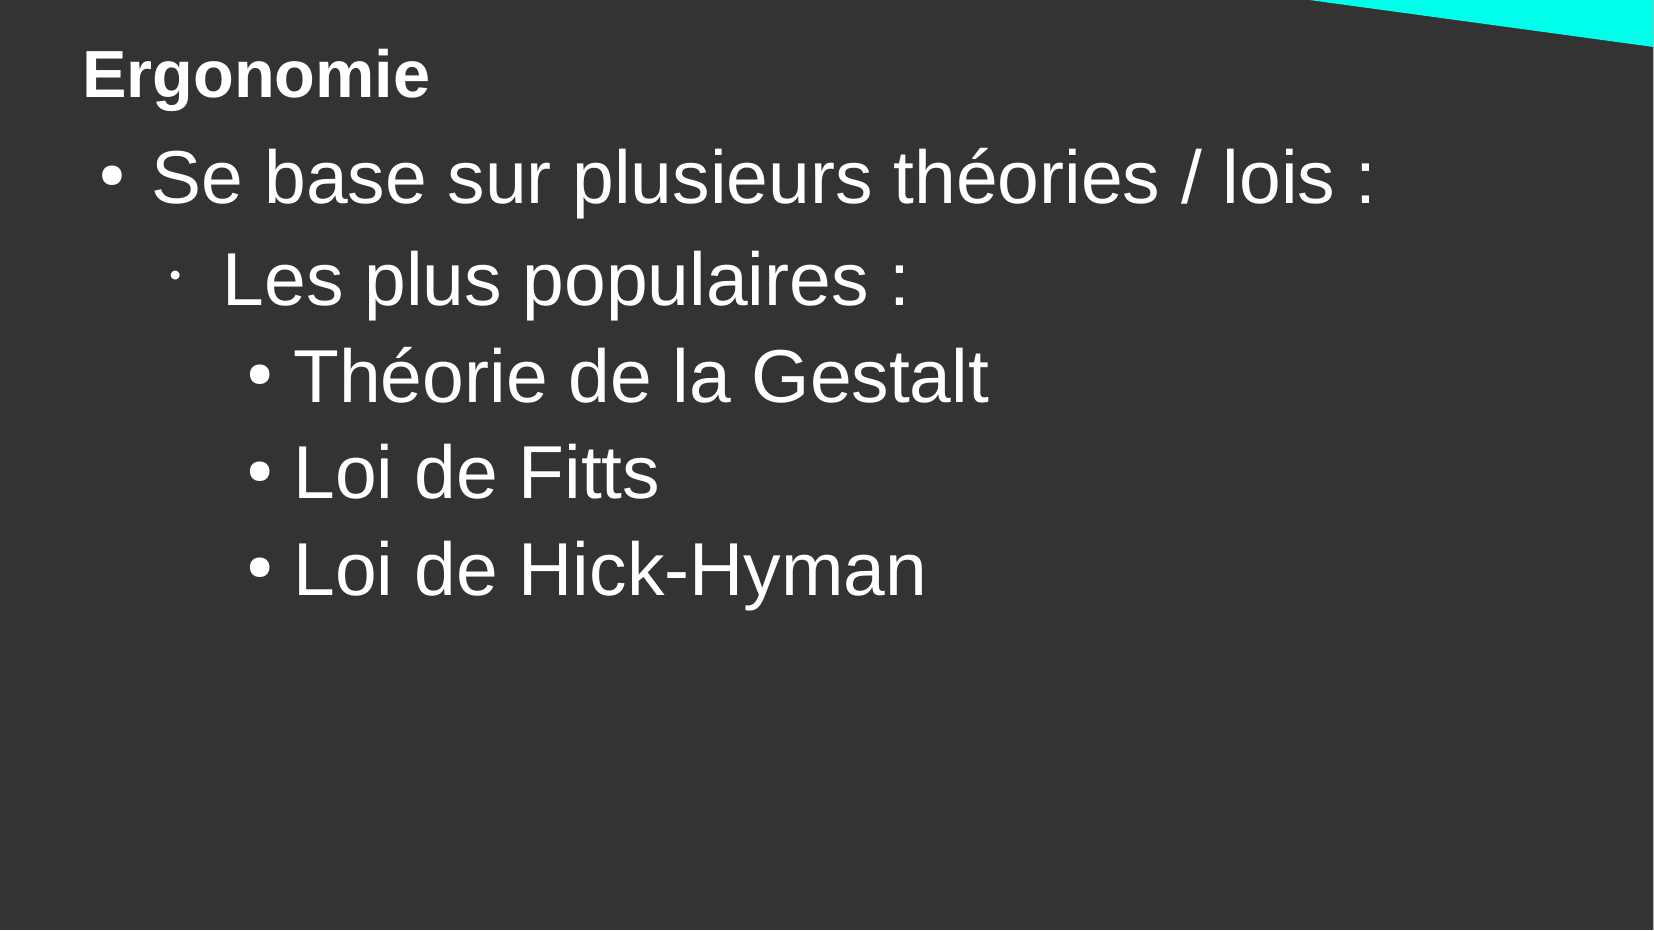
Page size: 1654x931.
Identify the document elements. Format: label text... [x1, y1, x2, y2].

list Se base sur plusieurs théories / lois : Les plus populaires : Théorie de la Gestalt Loi de Fitts Loi de Hick-Hyman [80, 135, 1620, 804]
text_box [1309, 0, 1654, 48]
title Ergonomie [82, 37, 1571, 114]
